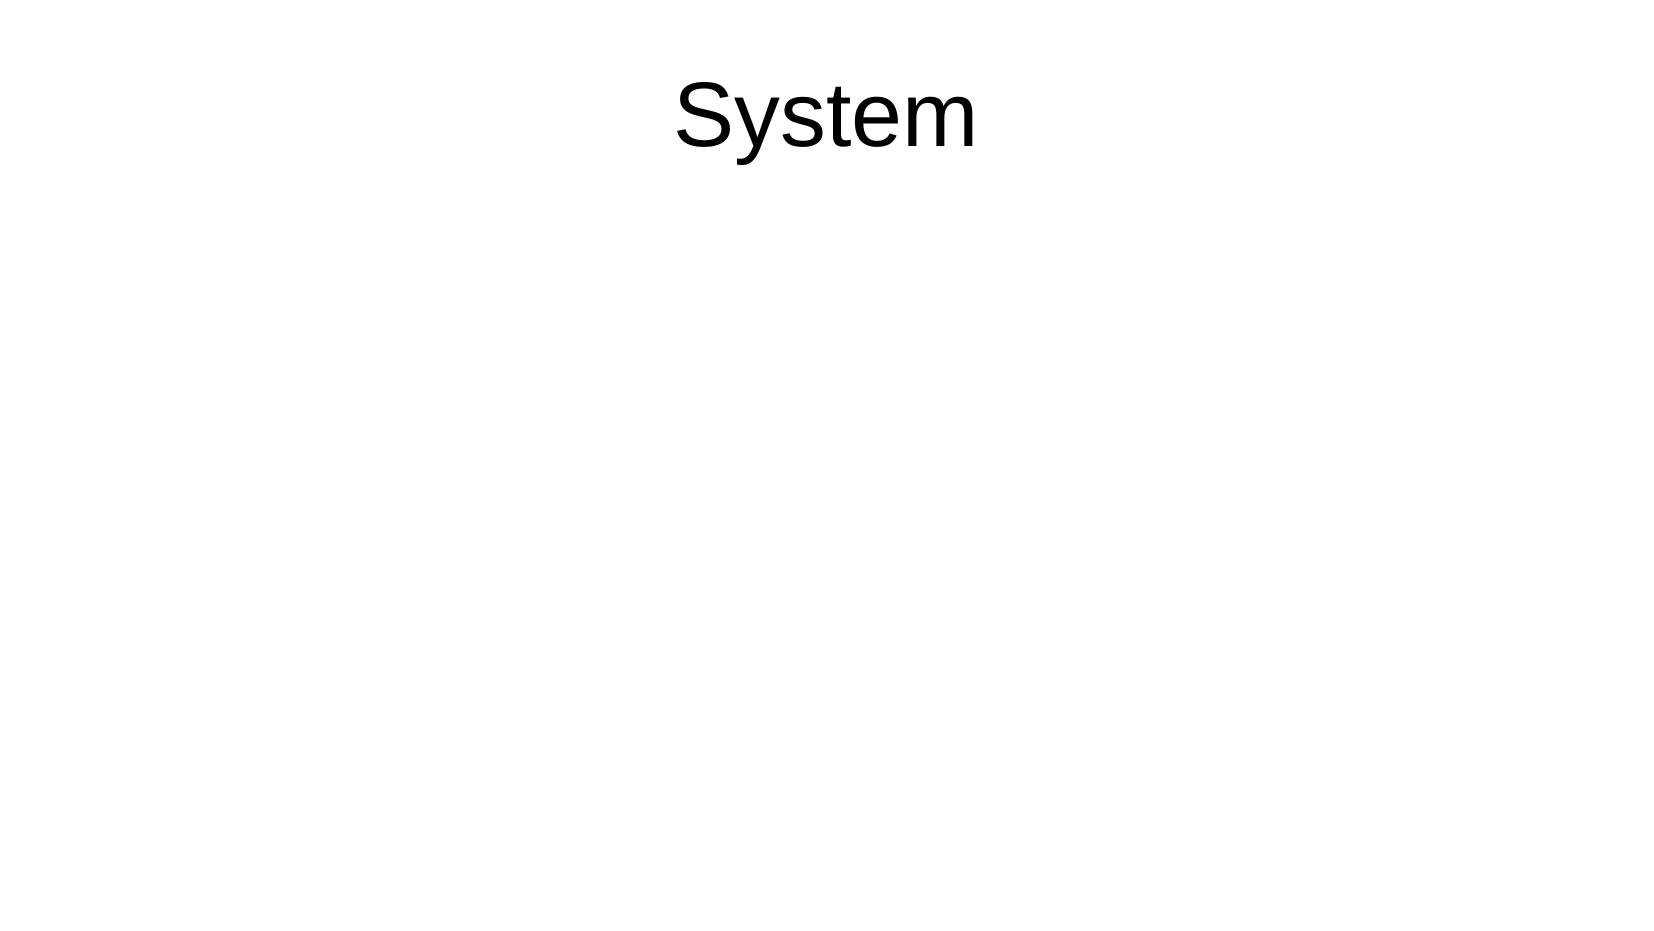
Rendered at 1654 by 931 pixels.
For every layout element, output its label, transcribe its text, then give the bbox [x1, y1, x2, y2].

title System [82, 37, 1571, 193]
